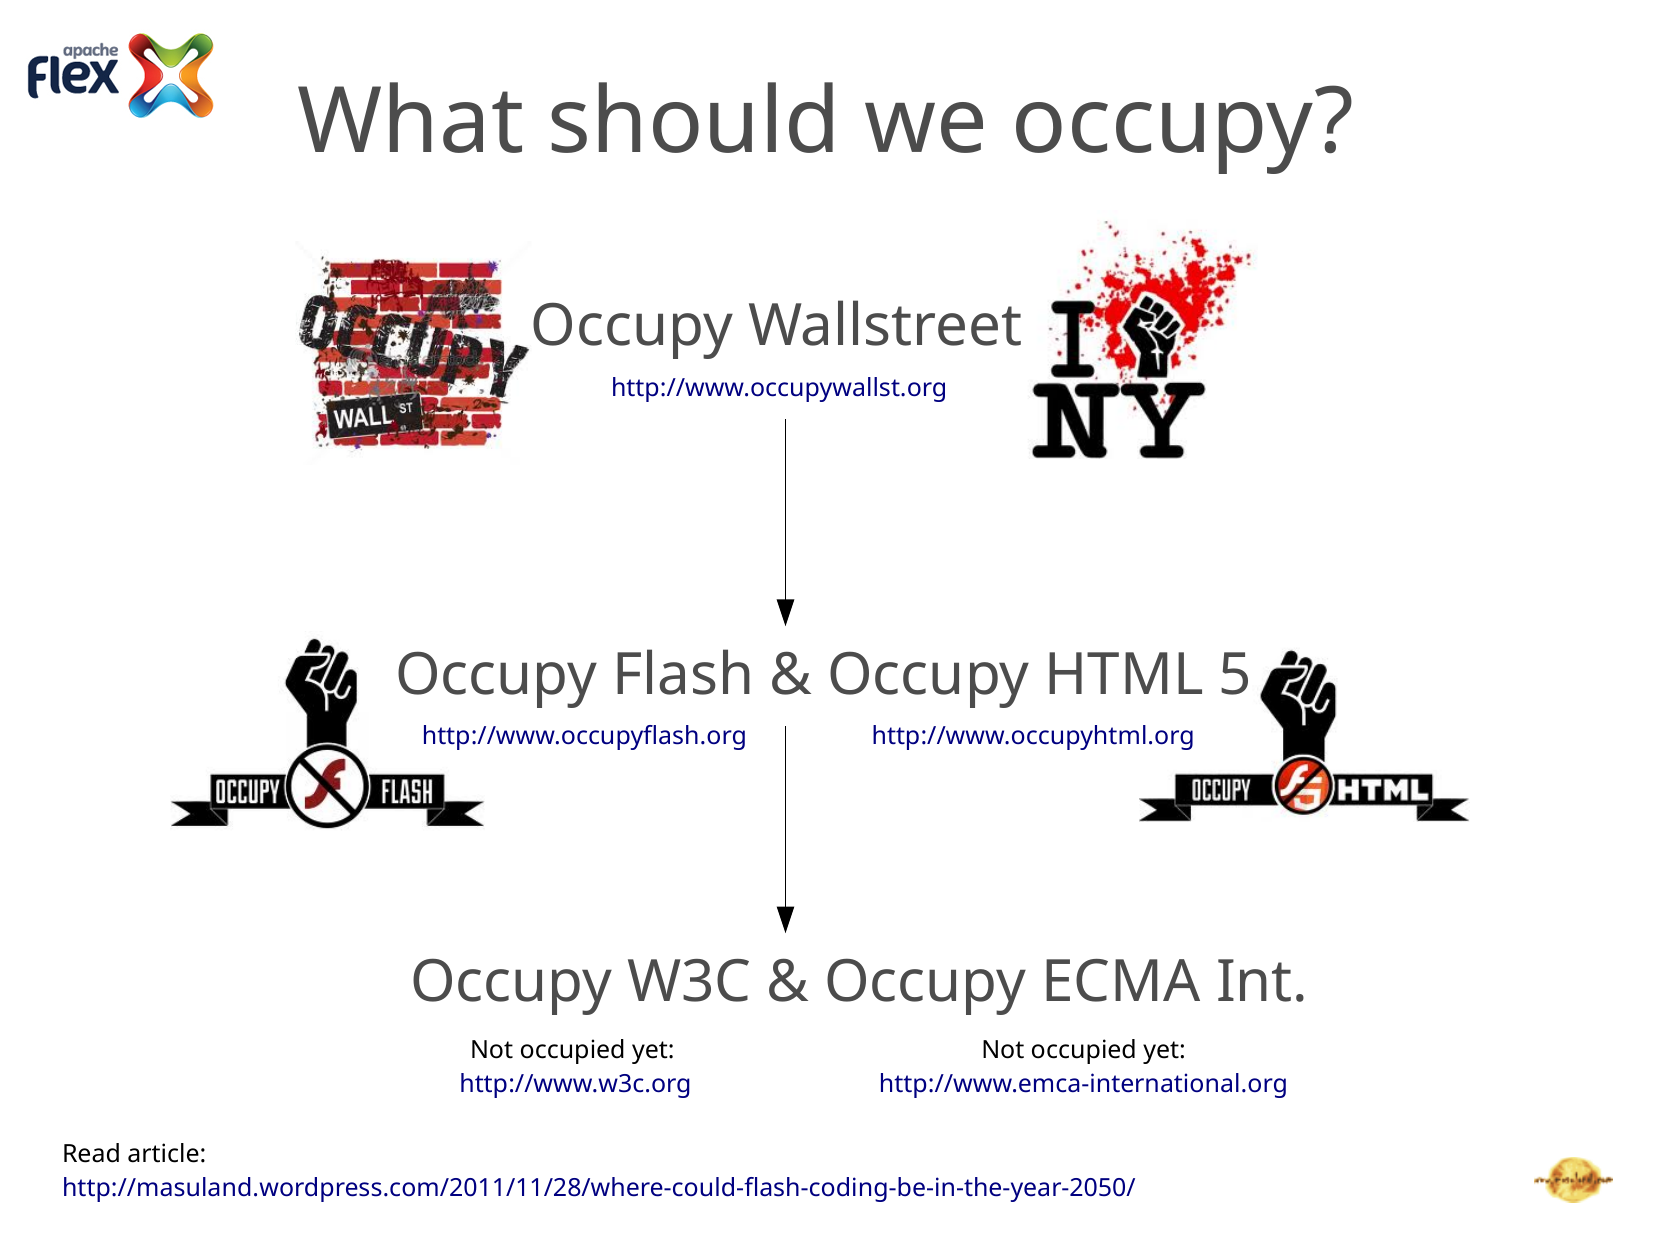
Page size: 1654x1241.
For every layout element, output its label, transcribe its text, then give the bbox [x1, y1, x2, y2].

picture [170, 631, 485, 835]
title Occupy Wallstreet [484, 288, 1069, 359]
title Occupy Flash & Occupy HTML 5 [330, 636, 1317, 707]
picture [1534, 1157, 1613, 1203]
text_box http://www.occupywallst.org [572, 362, 987, 408]
picture [1139, 610, 1470, 823]
text_box Read article: http://masuland.wordpress.com/2011/11/28/where-could-flash-coding-be-in-the-year-2050/ [47, 1128, 1465, 1204]
text_box Not occupied yet: http://www.w3c.org [354, 1023, 798, 1100]
text_box Not occupied yet: http://www.emca-international.org [862, 1024, 1306, 1100]
text_box http://www.occupyhtml.org [826, 710, 1241, 757]
picture [25, 25, 82, 125]
title Occupy W3C & Occupy ECMA Int. [342, 943, 1376, 1014]
text_box http://www.occupyflash.org [378, 710, 792, 756]
title What should we occupy? [82, 21, 1571, 214]
picture [998, 214, 1258, 480]
picture [295, 241, 532, 465]
